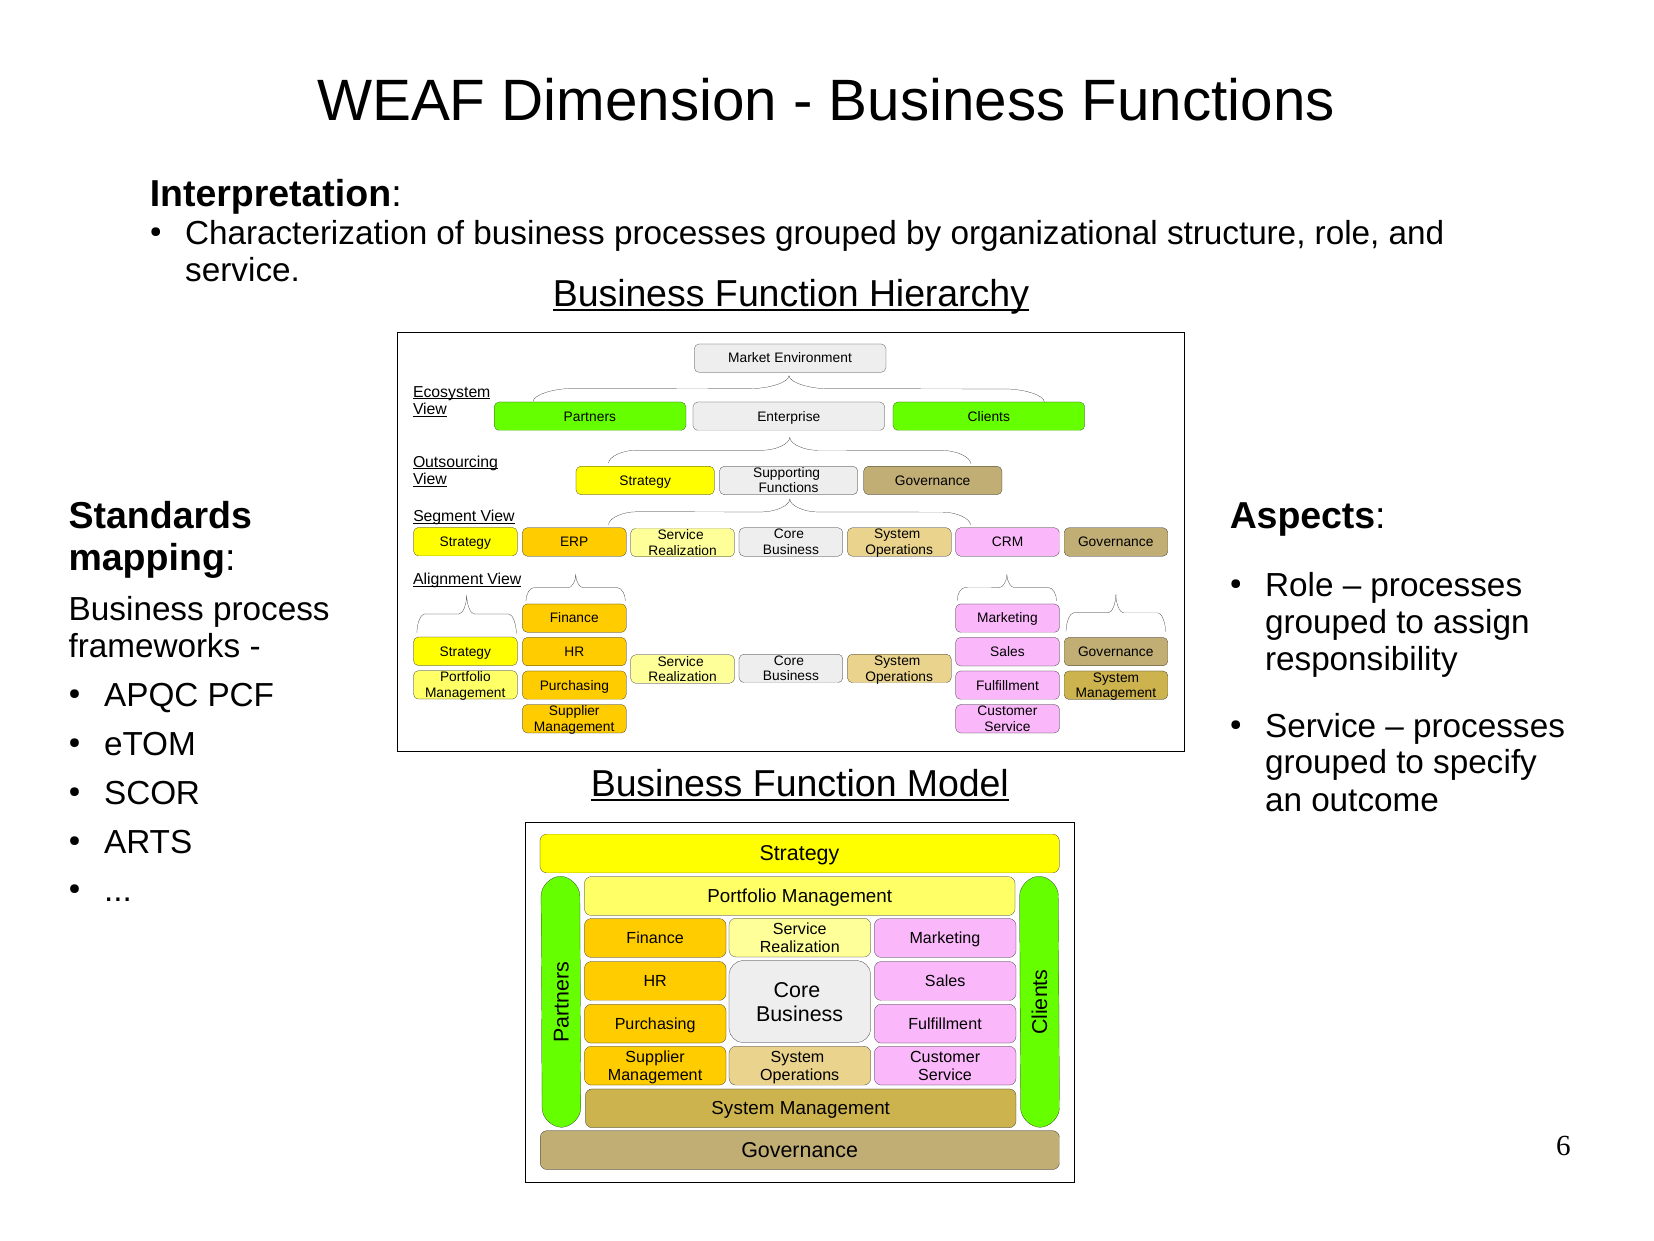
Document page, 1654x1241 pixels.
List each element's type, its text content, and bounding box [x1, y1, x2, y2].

text_box Aspects: Role – processes grouped to assign responsibility Service – processes grouped to specify an outcome [1215, 487, 1591, 1004]
title WEAF Dimension - Business Functions [82, 49, 1571, 151]
text_box Interpretation: Characterization of business processes grouped by organizational structure, role, and service. [135, 165, 1546, 296]
picture [397, 332, 1185, 752]
picture [525, 822, 1075, 1183]
text_box Standards mapping: Business process frameworks - APQC PCF eTOM SCOR ARTS ... [53, 487, 399, 966]
